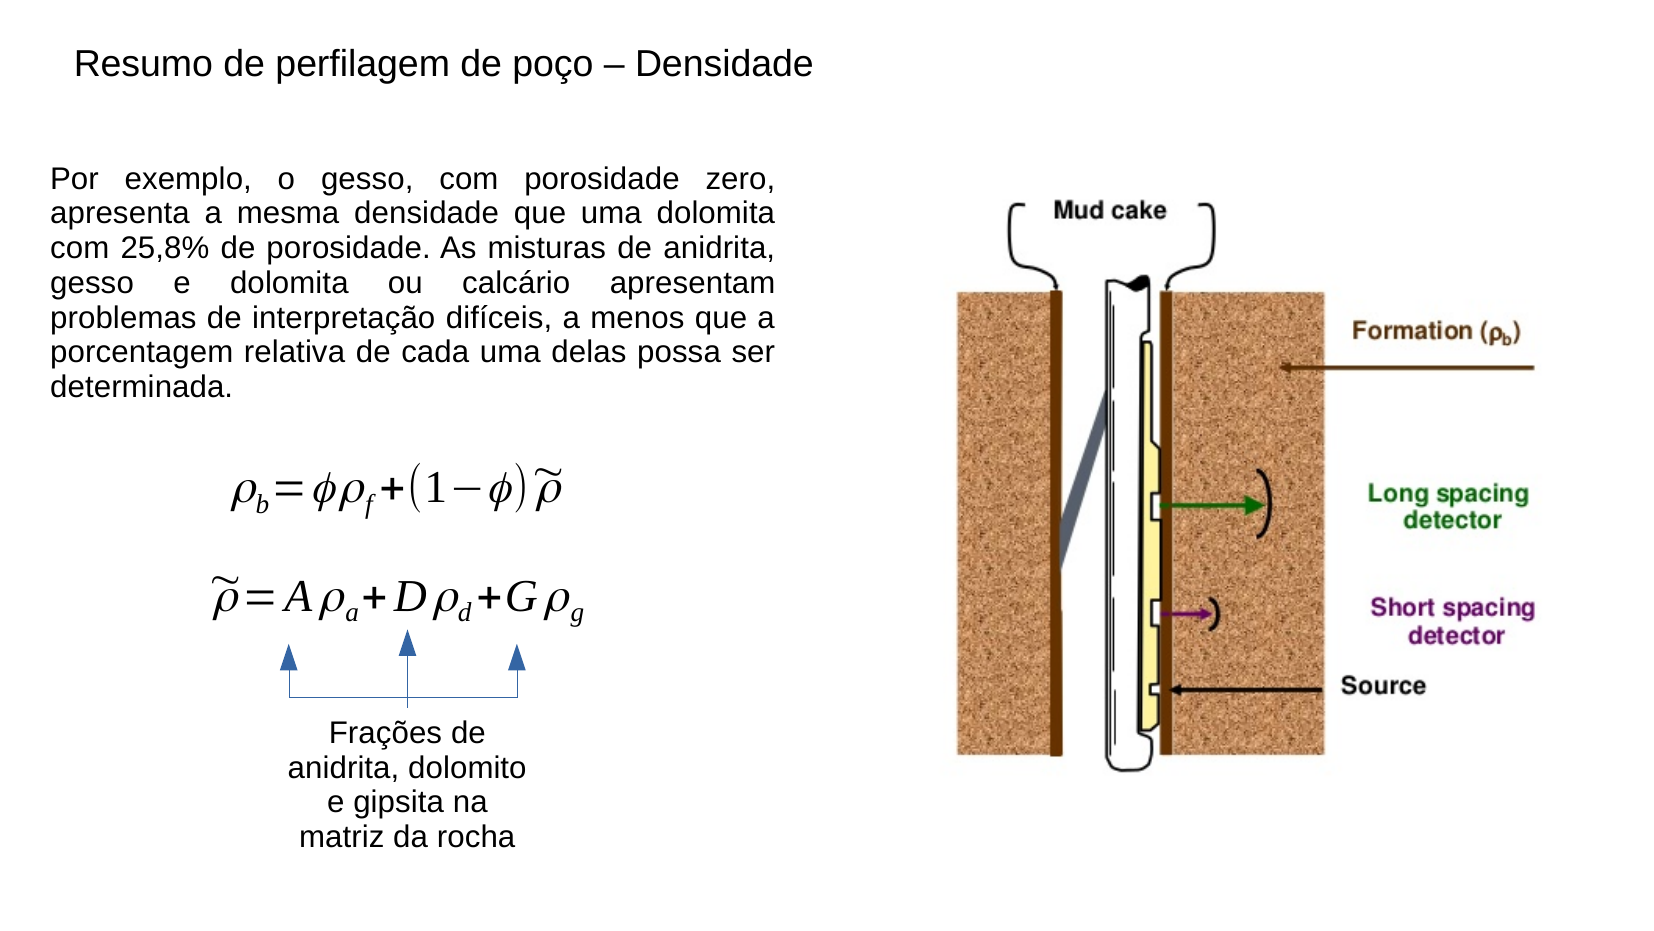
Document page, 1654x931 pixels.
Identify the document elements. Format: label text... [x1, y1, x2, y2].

chart [201, 570, 591, 628]
text_box Frações de anidrita, dolomito e gipsita na matriz da rocha [271, 707, 544, 862]
picture [897, 153, 1548, 792]
chart [224, 460, 573, 519]
text_box Por exemplo, o gesso, com porosidade zero, apresenta a mesma densidade que uma dolomita com 25,8% de porosidade. As misturas de anidrita, gesso e dolomita ou calcário apresentam problemas de interpretação difíceis, a menos que a porcentagem relativa de cada uma delas possa ser determinada. [35, 153, 792, 412]
text_box Resumo de perfilagem de poço – Densidade [59, 35, 1123, 93]
